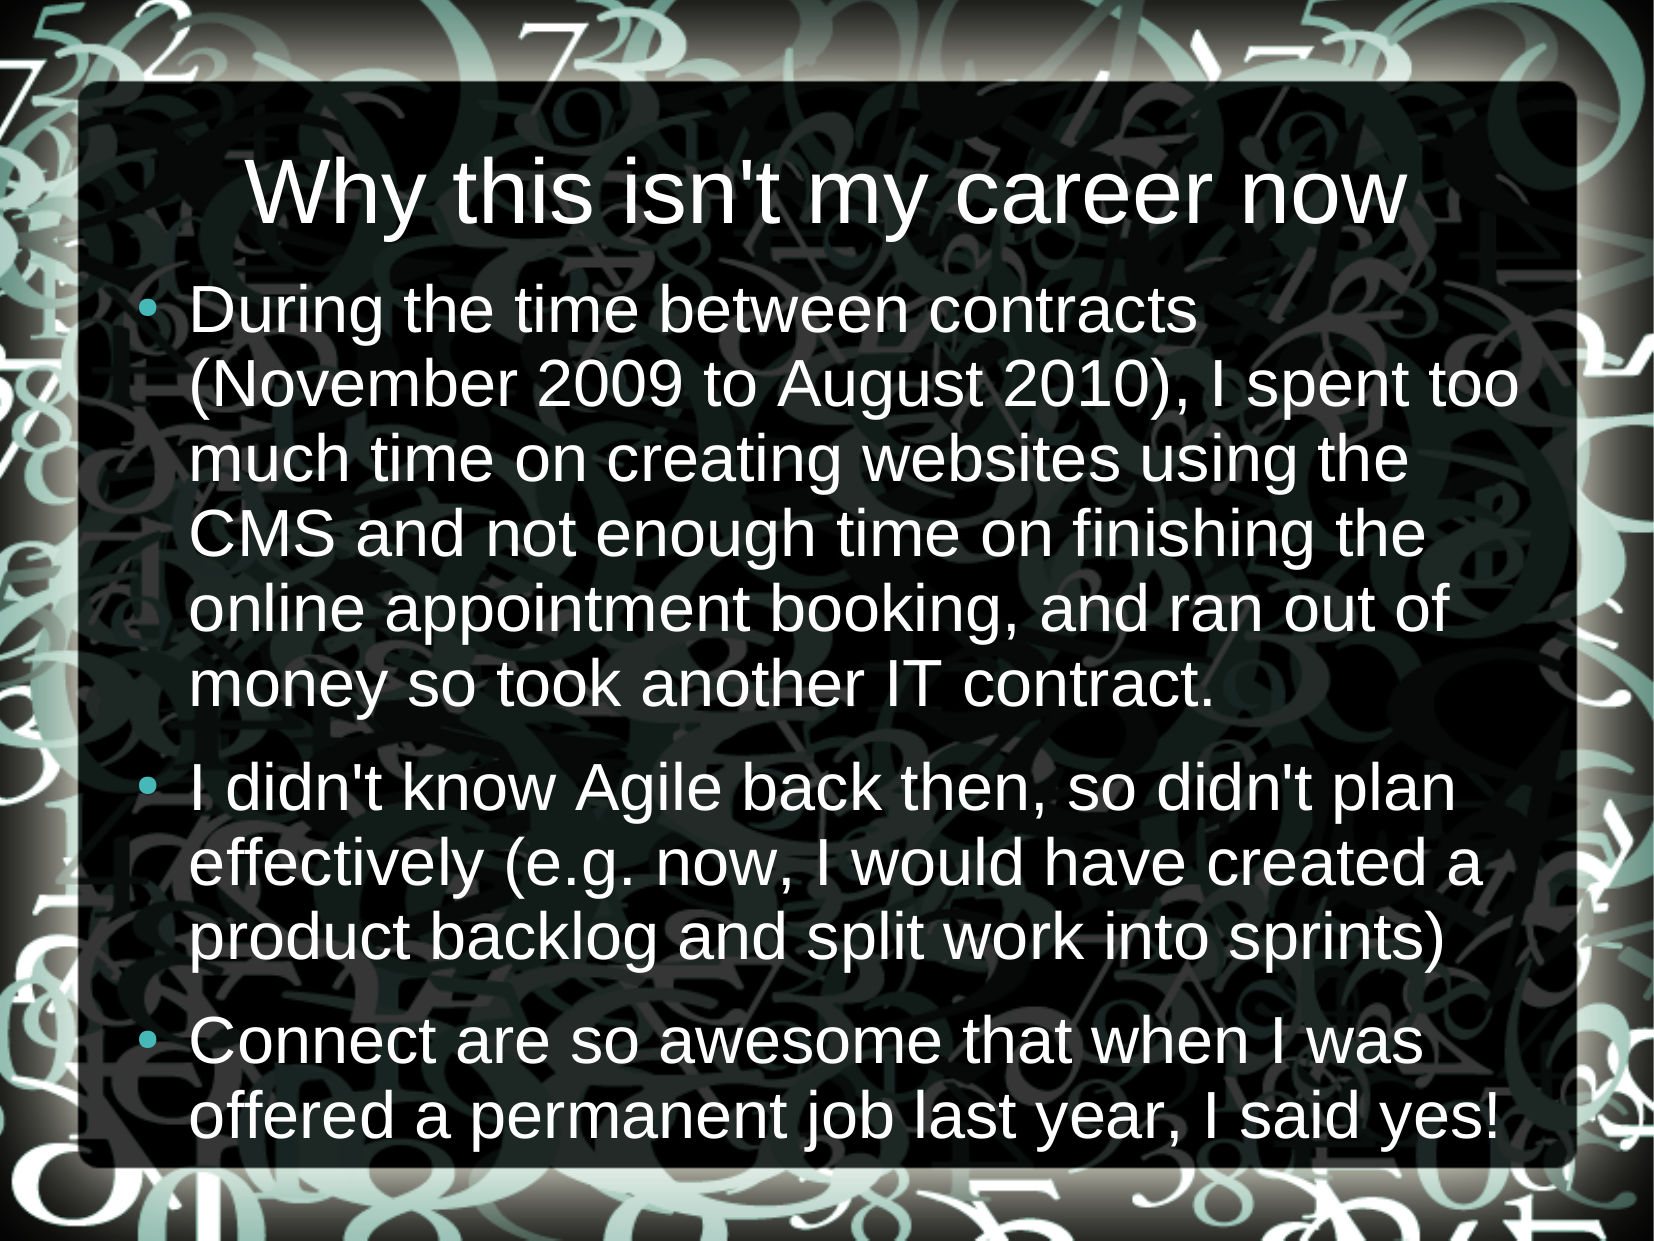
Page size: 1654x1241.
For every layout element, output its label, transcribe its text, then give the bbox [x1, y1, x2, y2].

picture [0, 0, 1654, 1241]
title Why this isn't my career now [82, 88, 1571, 296]
list During the time between contracts (November 2009 to August 2010), I spent too much time on creating websites using the CMS and not enough time on finishing the online appointment booking, and ran out of money so took another IT contract. I didn't know Agile back then, so didn't plan effectively (e.g. now, I would have created a product backlog and split work into sprints) Connect are so awesome that when I was offered a permanent job last year, I said yes! [118, 271, 1542, 1151]
